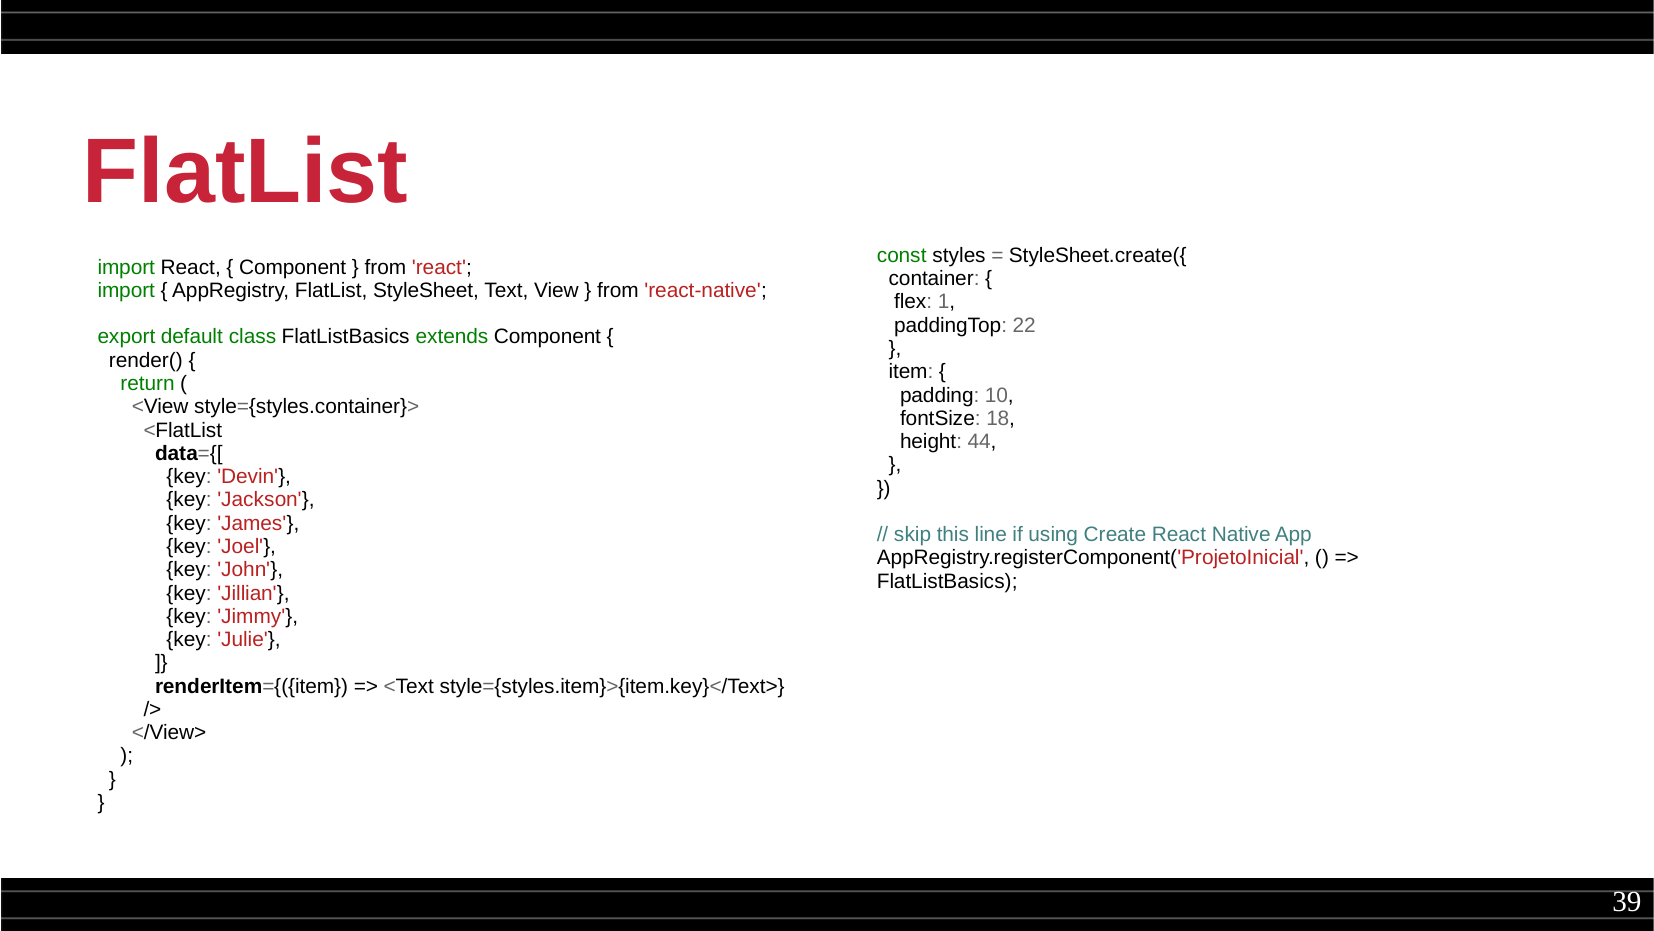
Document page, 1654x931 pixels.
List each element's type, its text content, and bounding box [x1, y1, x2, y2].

picture [1, 878, 1654, 931]
title FlatList [82, 92, 1571, 249]
text_box const styles = StyleSheet.create({ container: { flex: 1, paddingTop: 22 }, item: { padding: 10, fontSize: 18, height: 44, }, }) // skip this line if using Create React Native App AppRegistry.registerComponent('ProjetoInicial', () => FlatListBasics); [862, 236, 1512, 624]
picture [1, 0, 1654, 54]
text_box import React, { Component } from 'react'; import { AppRegistry, FlatList, StyleSheet, Text, View } from 'react-native'; export default class FlatListBasics extends Component { render() { return ( <View style={styles.container}> <FlatList data={[ {key: 'Devin'}, {key: 'Jackson'}, {key: 'James'}, {key: 'Joel'}, {key: 'John'}, {key: 'Jillian'}, {key: 'Jimmy'}, {key: 'Julie'}, ]} renderItem={({item}) => <Text style={styles.item}>{item.key}</Text>} /> </View> ); } } [82, 248, 839, 822]
